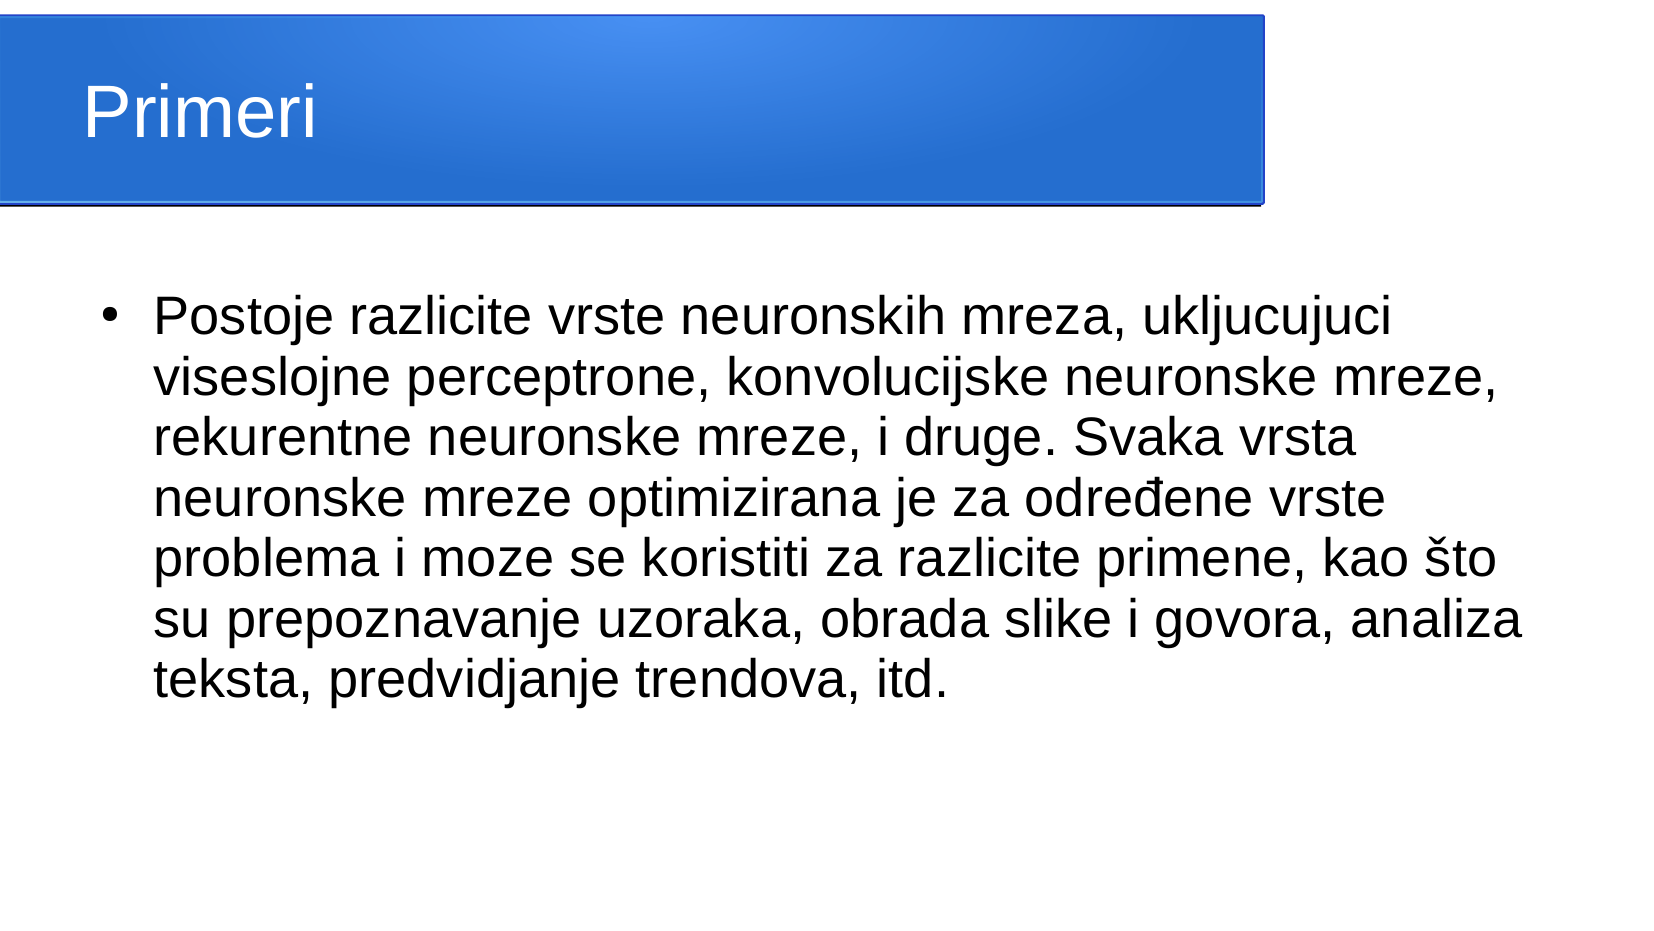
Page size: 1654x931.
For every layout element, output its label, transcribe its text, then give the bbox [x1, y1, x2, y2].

list Postoje razlicite vrste neuronskih mreza, ukljucujuci viseslojne perceptrone, konvolucijske neuronske mreze, rekurentne neuronske mreze, i druge. Svaka vrsta neuronske mreze optimizirana je za određene vrste problema i moze se koristiti za razlicite primene, kao što su prepoznavanje uzoraka, obrada slike i govora, analiza teksta, predvidjanje trendova, itd. [82, 285, 1571, 826]
title Primeri [82, 35, 1235, 189]
